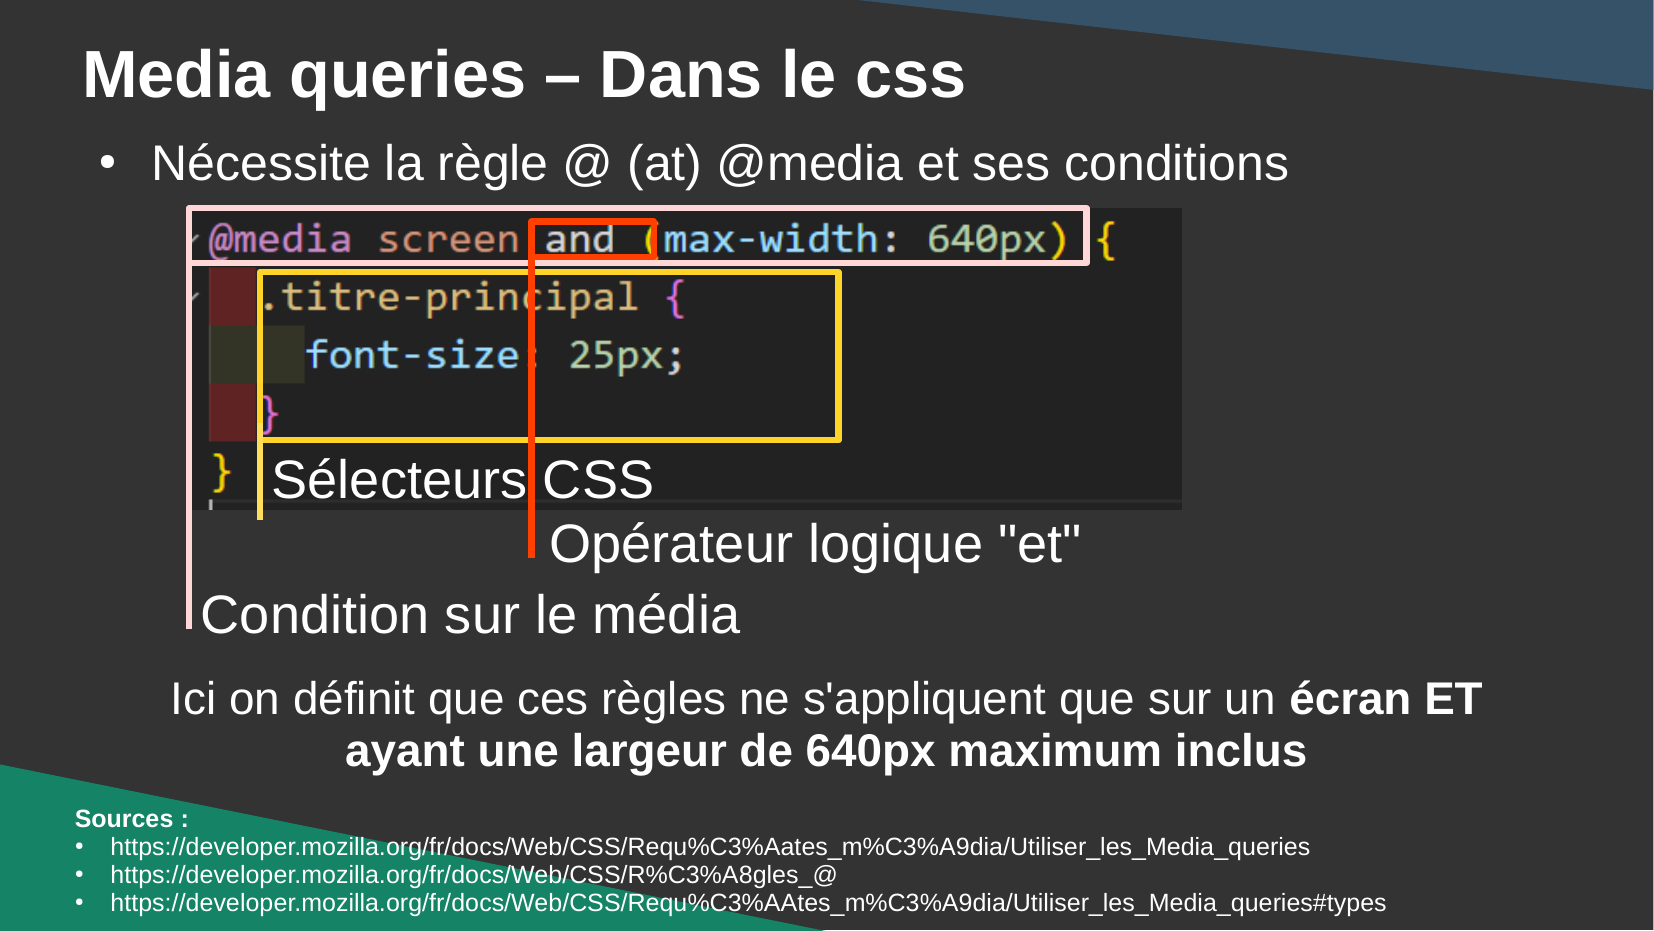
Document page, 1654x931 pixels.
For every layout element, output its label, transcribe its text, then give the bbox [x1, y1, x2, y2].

title Ici on définit que ces règles ne s'appliquent que sur un écran ET ayant une largeur de 640px maximum inclus [159, 673, 1495, 776]
picture [192, 211, 1083, 260]
title Sélecteurs CSS [271, 449, 528, 510]
list Nécessite la règle @ (at) @media et ses conditions [80, 135, 1605, 201]
title Opérateur logique "et" [549, 513, 1093, 575]
picture [192, 266, 528, 510]
title Media queries – Dans le css [82, 37, 1571, 122]
text_box [0, 764, 162, 931]
picture [263, 443, 528, 510]
text_box [857, 0, 1654, 90]
picture [535, 225, 651, 254]
title Condition sur le média [200, 584, 827, 646]
picture [535, 208, 1182, 510]
title Sélecteurs CSS [535, 449, 662, 510]
picture [535, 275, 835, 437]
text_box Sources : https://developer.mozilla.org/fr/docs/Web/CSS/Requ%C3%Aates_m%C3%A9dia/Utiliser_les_Media_queries https://developer.mozilla.org/fr/docs/Web/CSS/R%C3%A8gles_@ https://developer.mozilla.org/fr/docs/Web/CSS/Requ%C3%AAtes_m%C3%A9dia/Utiliser_les_Media_queries#types [60, 797, 1546, 931]
picture [263, 275, 528, 437]
